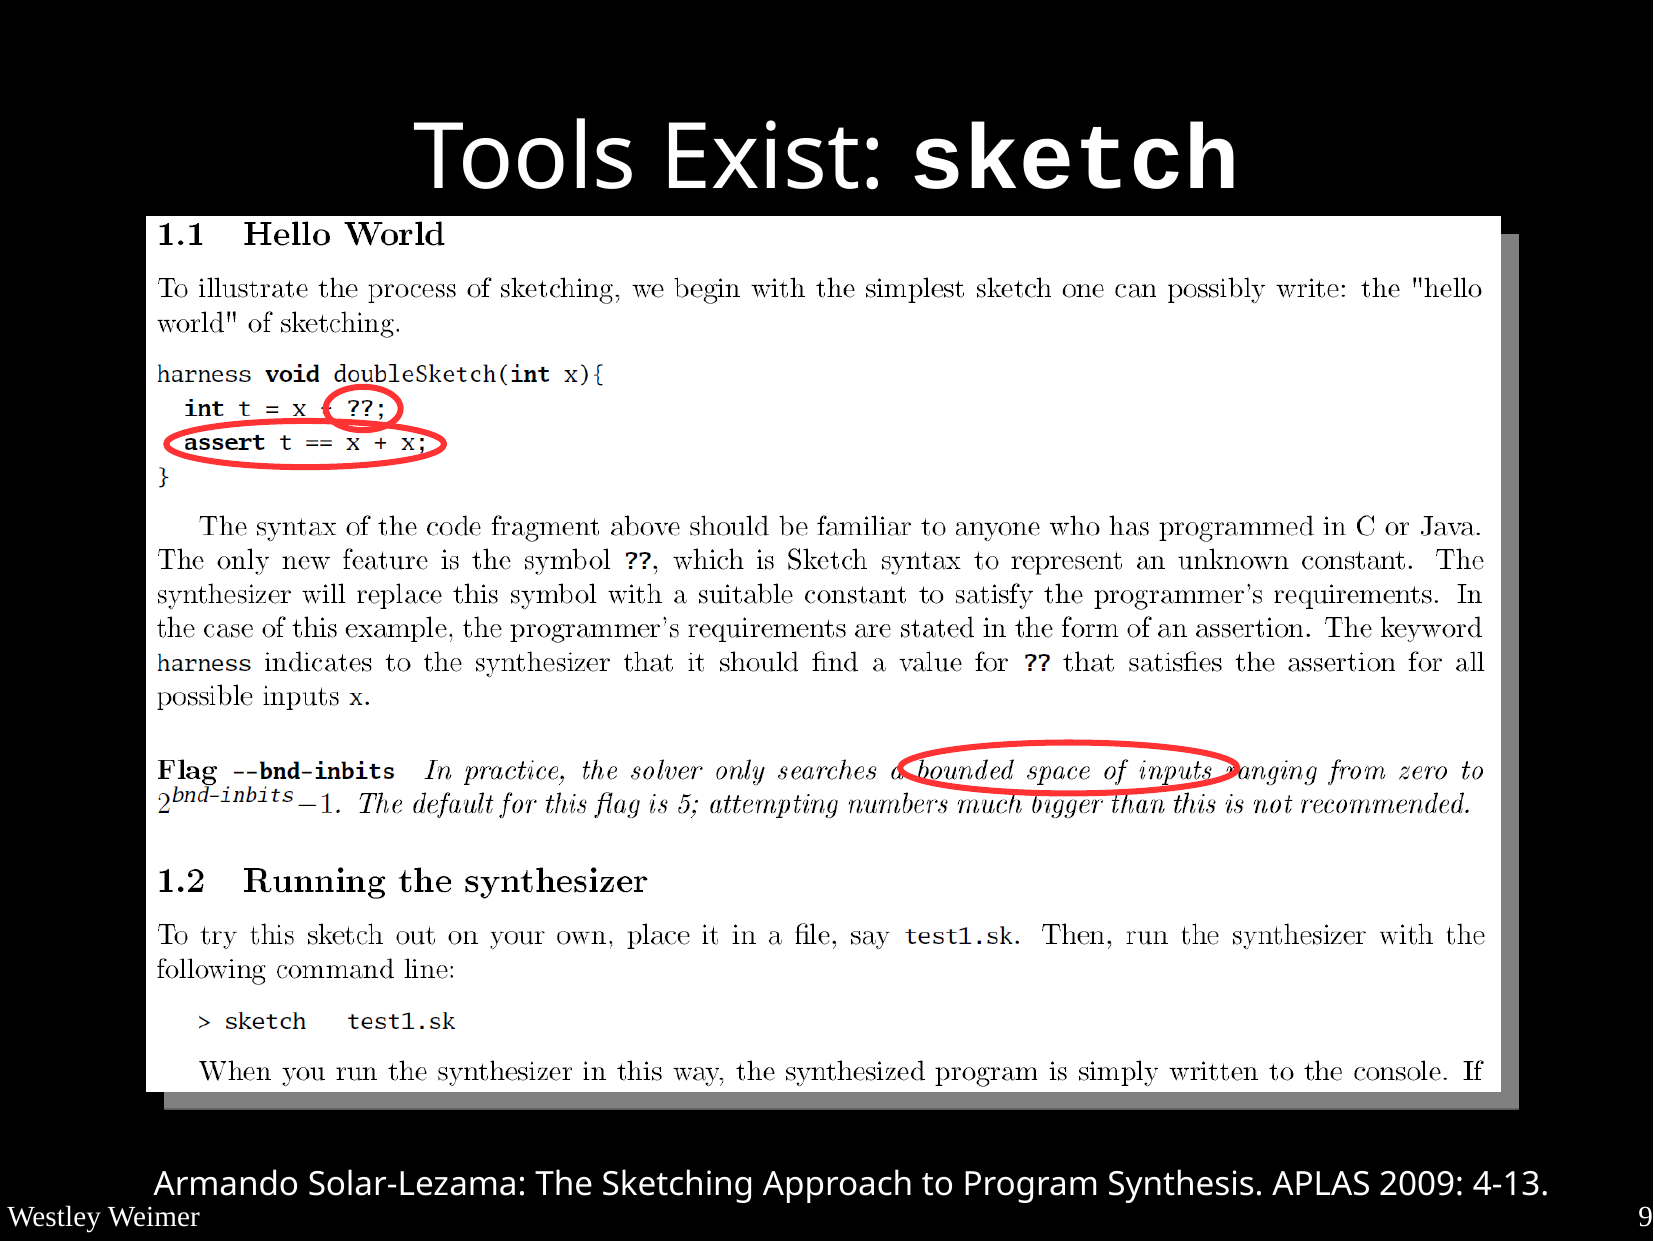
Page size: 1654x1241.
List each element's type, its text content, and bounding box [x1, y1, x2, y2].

picture [146, 216, 1501, 1092]
list Armando Solar-Lezama: The Sketching Approach to Program Synthesis. APLAS 2009: 4-13. [82, 290, 1571, 1150]
title Tools Exist: sketch [82, 49, 1571, 257]
